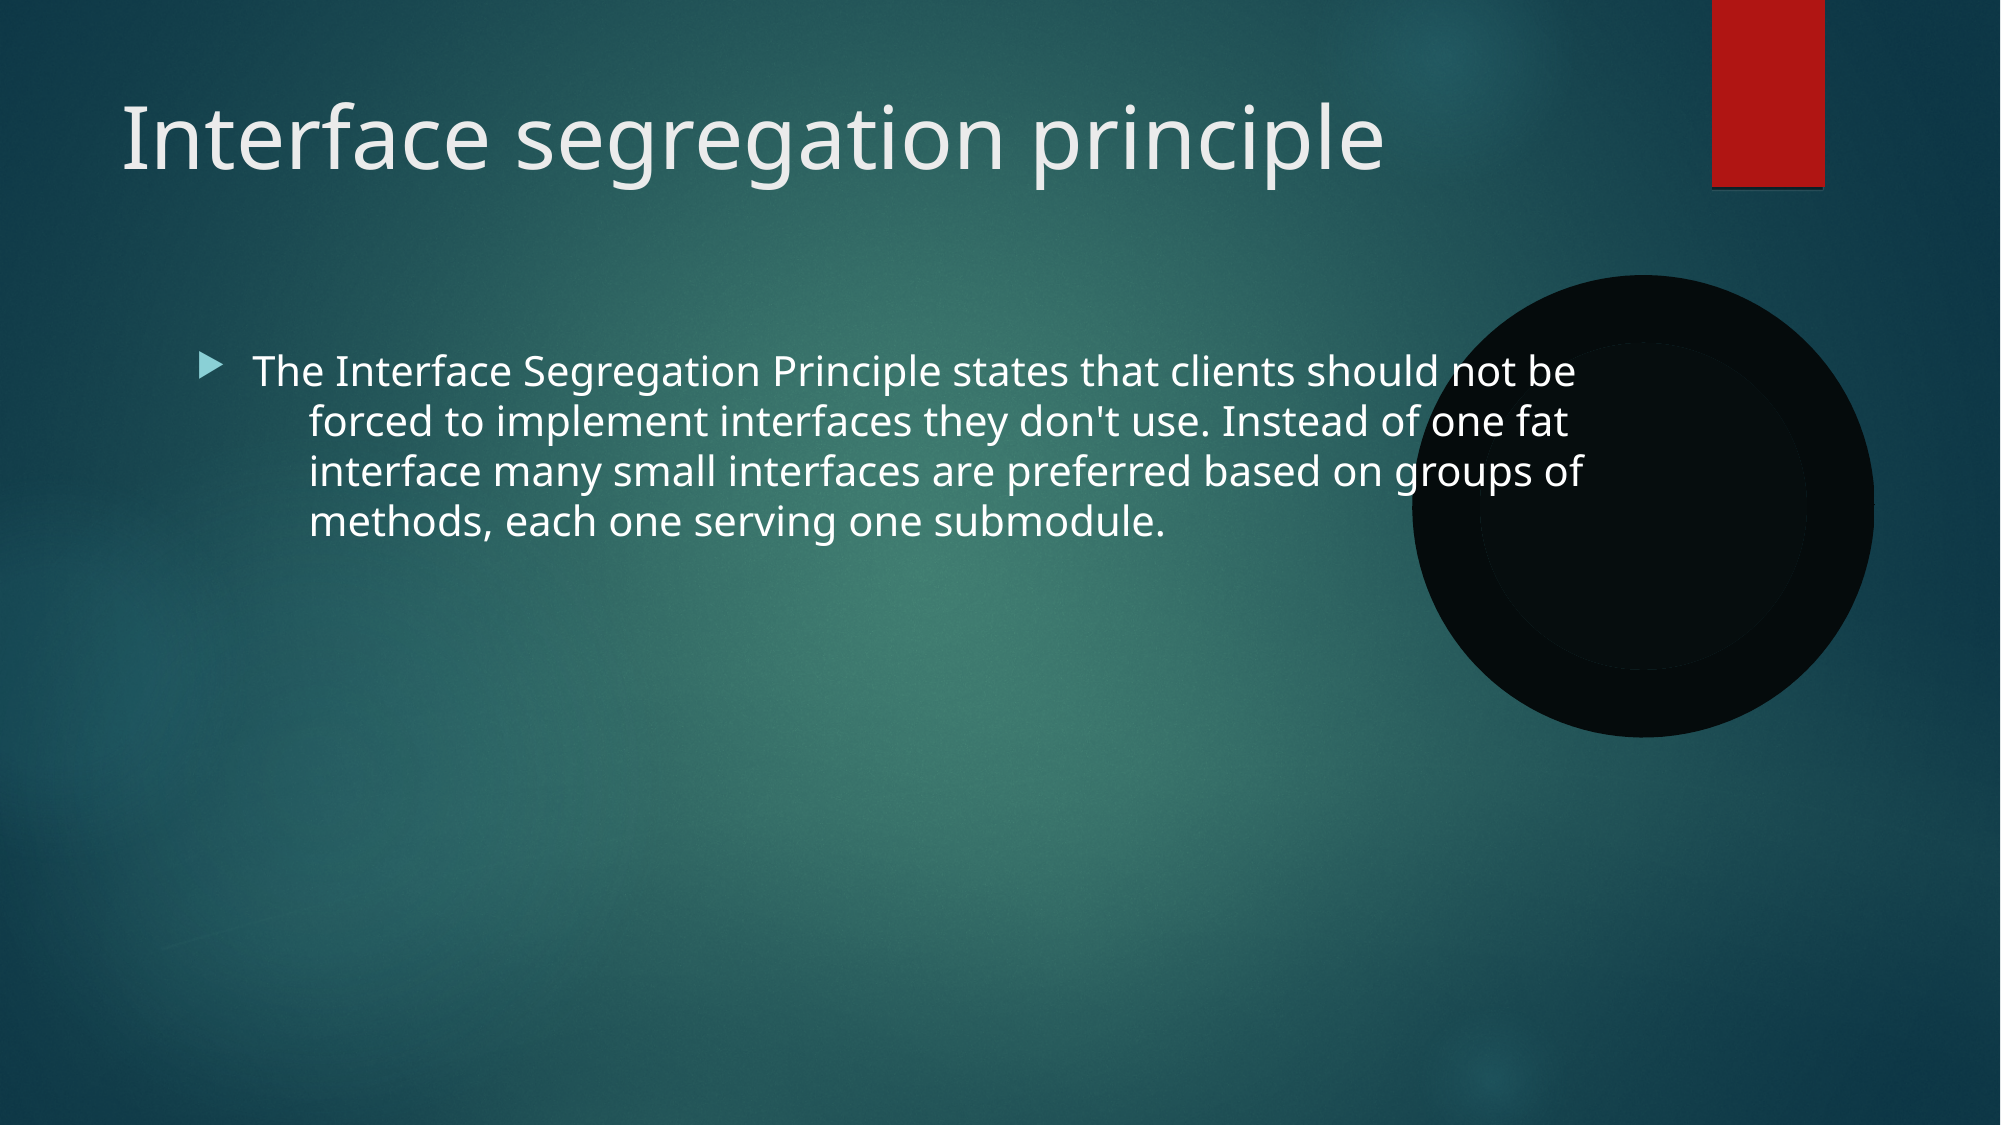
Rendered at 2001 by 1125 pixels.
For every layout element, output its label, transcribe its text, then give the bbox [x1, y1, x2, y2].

list The Interface Segregation Principle states that clients should not be forced to implement interfaces they don't use. Instead of one fat interface many small interfaces are preferred based on groups of methods, each one serving one submodule. [181, 336, 1649, 1026]
title Interface segregation principle [106, 74, 1649, 305]
